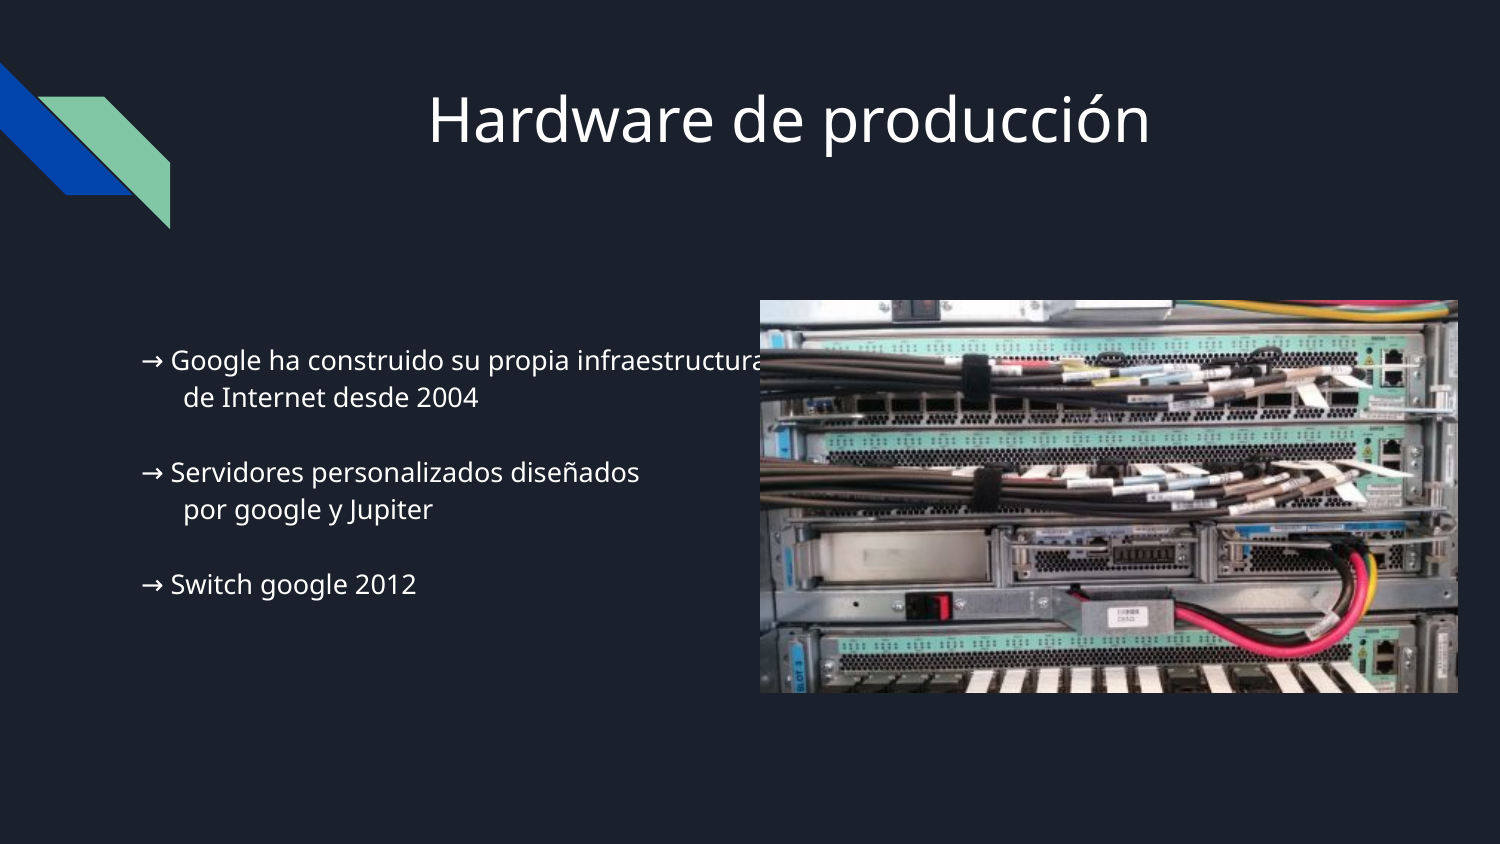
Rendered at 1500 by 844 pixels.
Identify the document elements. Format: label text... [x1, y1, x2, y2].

list → Google ha construido su propia infraestructura de Internet desde 2004 → Servidores personalizados diseñados por google y Jupiter → Switch google 2012 [126, 257, 1281, 736]
picture [760, 300, 1458, 693]
title Hardware de producción [212, 64, 1368, 215]
